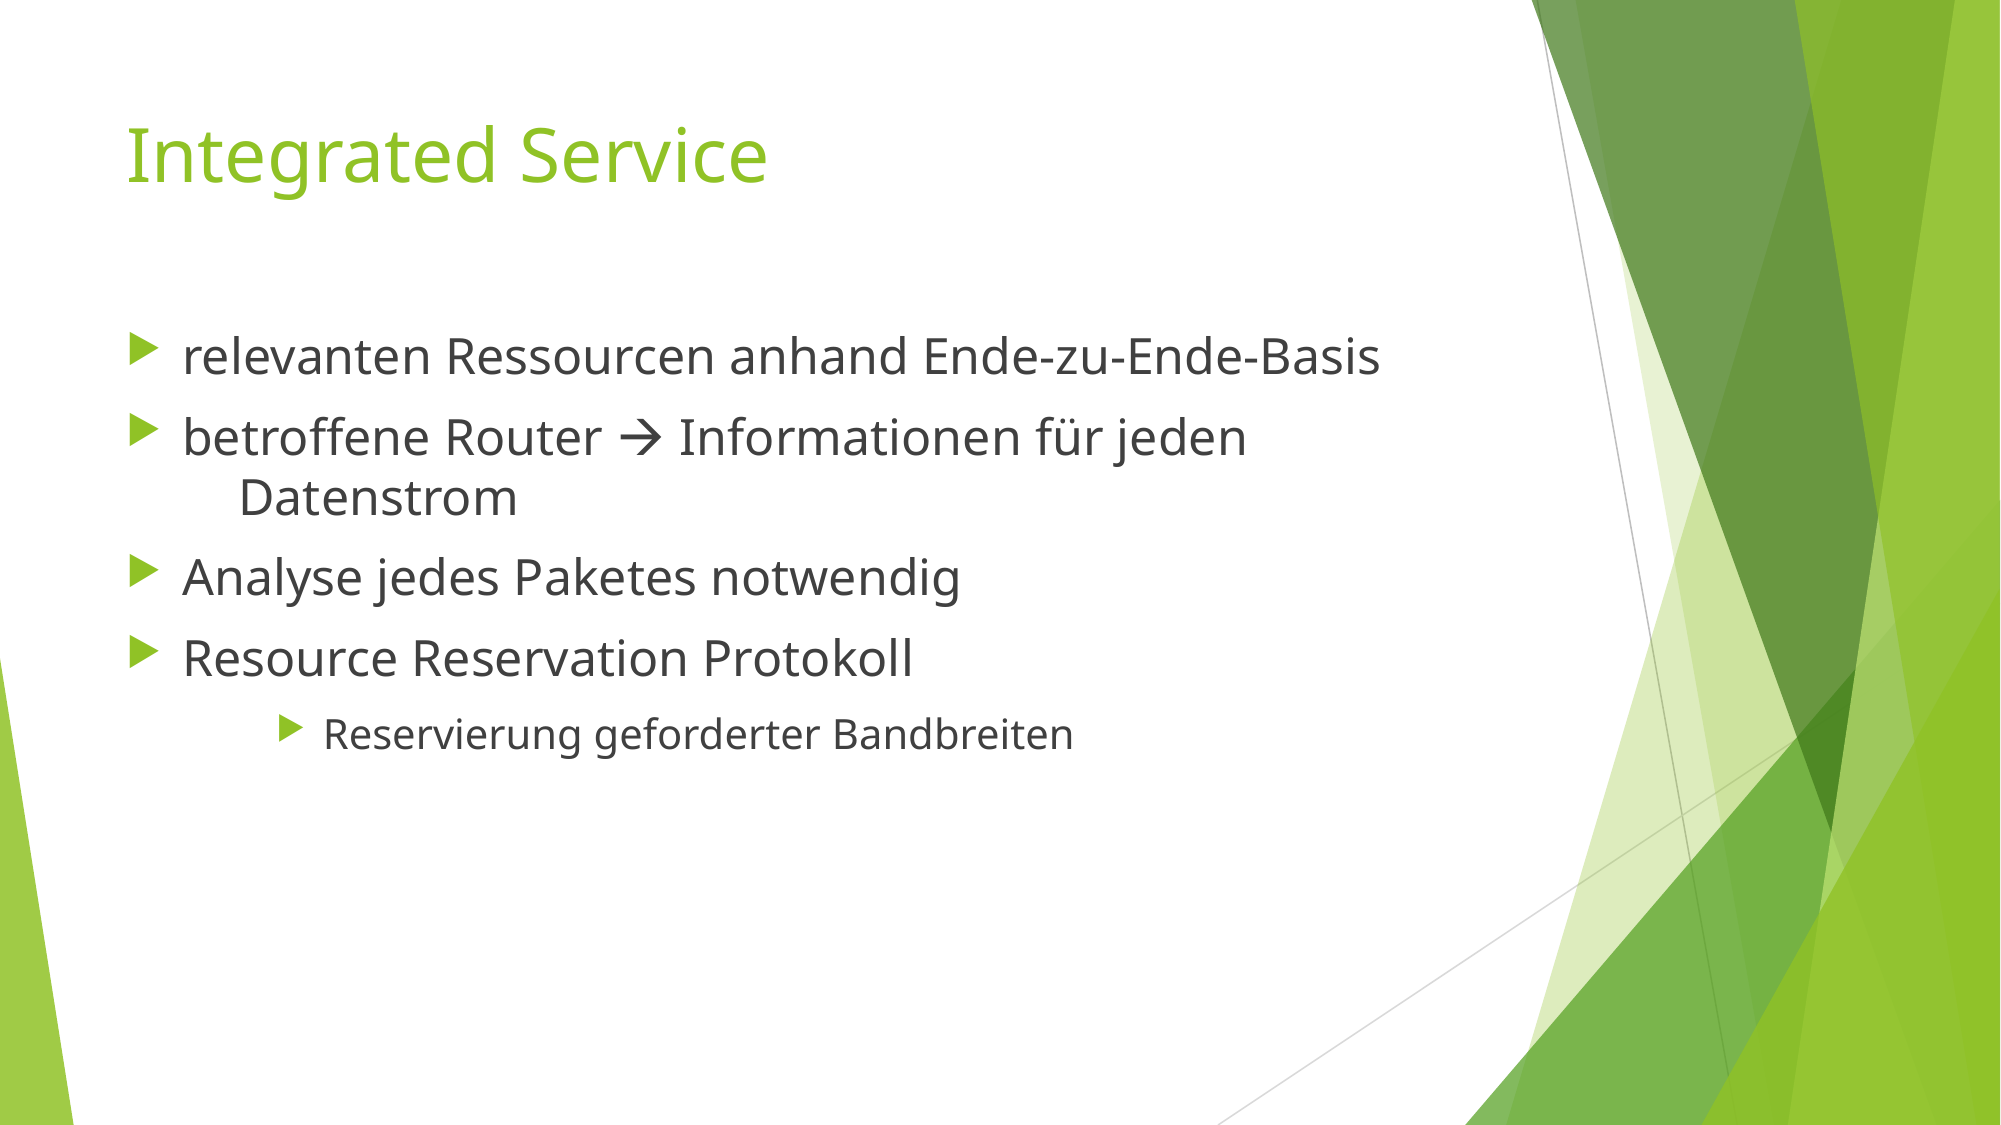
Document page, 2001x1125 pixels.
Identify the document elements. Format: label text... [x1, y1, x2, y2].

list relevanten Ressourcen anhand Ende-zu-Ende-Basis betroffene Router  Informationen für jeden Datenstrom Analyse jedes Paketes notwendig Resource Reservation Protokoll Reservierung geforderter Bandbreiten [111, 316, 1522, 992]
title Integrated Service [111, 99, 1522, 316]
